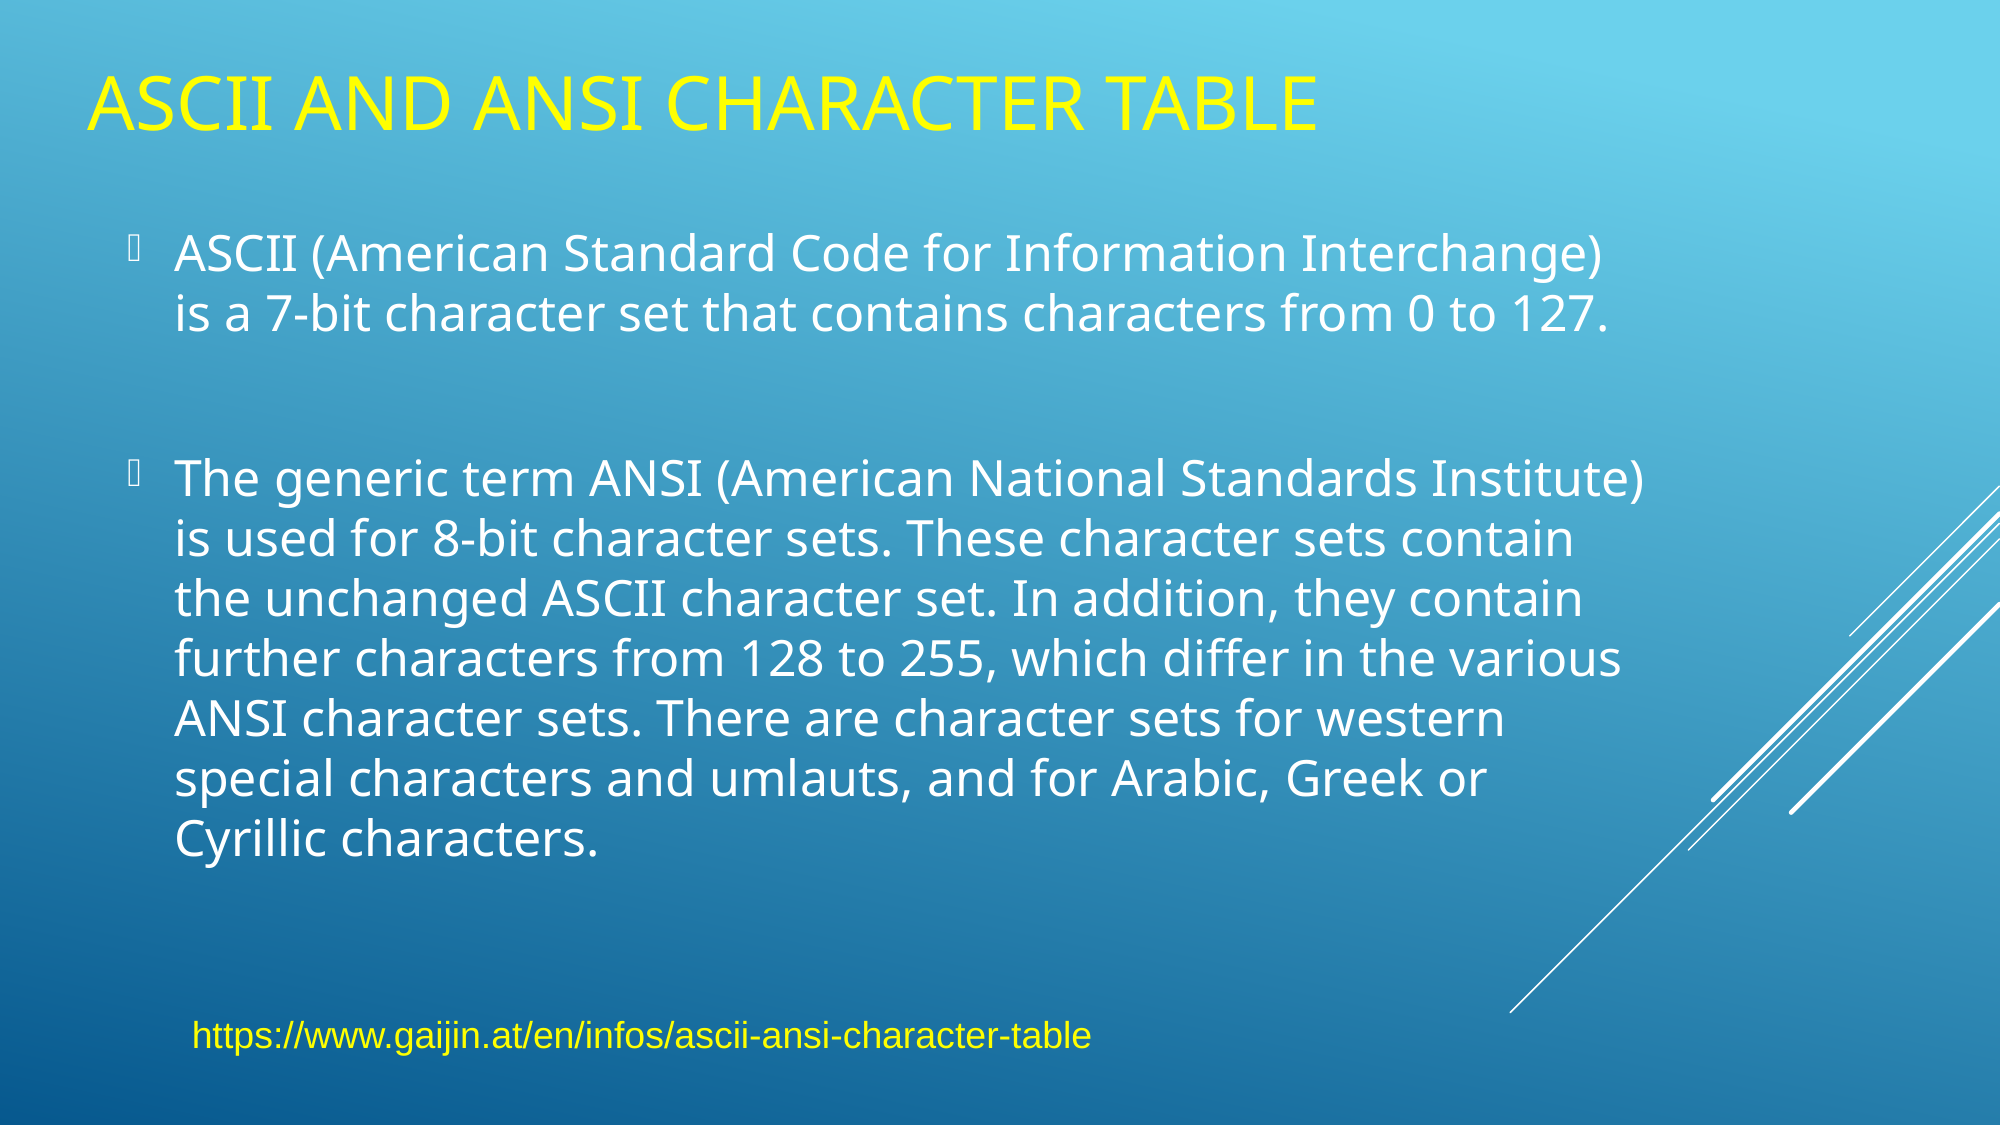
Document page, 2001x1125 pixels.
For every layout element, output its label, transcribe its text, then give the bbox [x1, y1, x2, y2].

title ASCII and ANSI Character Table [72, 16, 1853, 185]
text_box https://www.gaijin.at/en/infos/ascii-ansi-character-table [177, 1003, 1109, 1061]
list ASCII (American Standard Code for Information Interchange) is a 7-bit character set that contains characters from 0 to 127. The generic term ANSI (American National Standards Institute) is used for 8-bit character sets. These character sets contain the unchanged ASCII character set. In addition, they contain further characters from 128 to 255, which differ in the various ANSI character sets. There are character sets for western special characters and umlauts, and for Arabic, Greek or Cyrillic characters. [112, 214, 1664, 1015]
